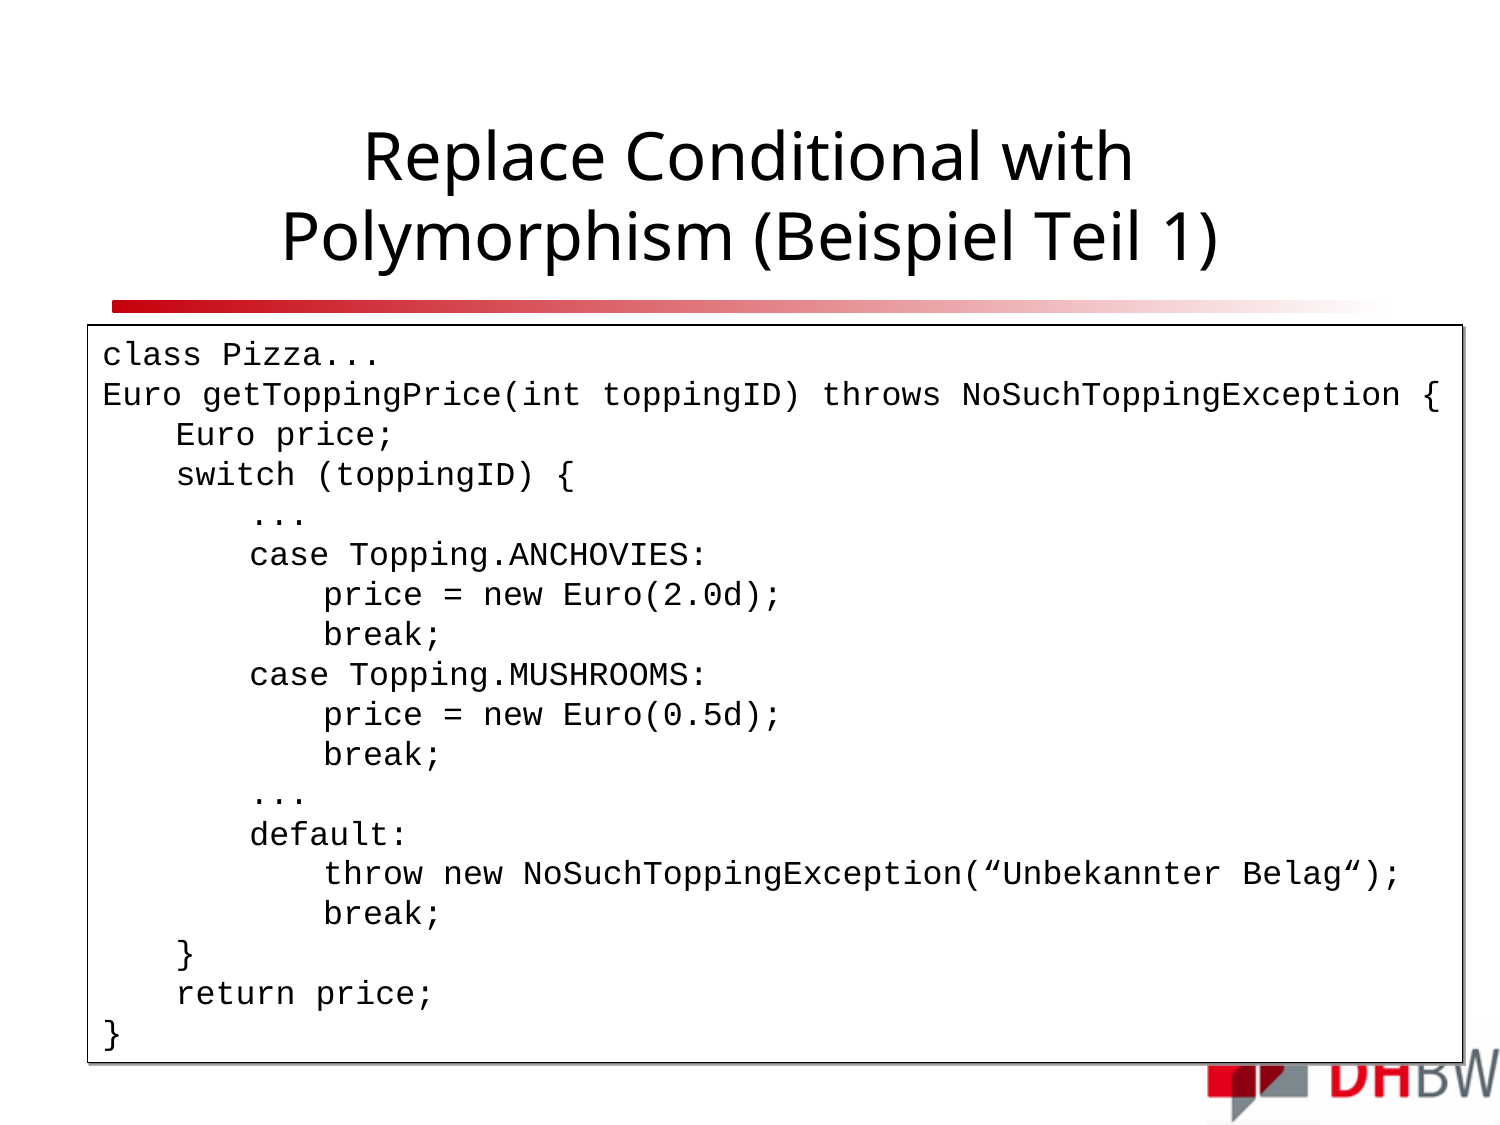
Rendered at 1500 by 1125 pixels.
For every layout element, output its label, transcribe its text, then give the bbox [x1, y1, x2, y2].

title Replace Conditional with Polymorphism (Beispiel Teil 1) [112, 21, 1388, 324]
picture [1206, 1021, 1500, 1125]
text_box class Pizza... Euro getToppingPrice(int toppingID) throws NoSuchToppingException { Euro price; switch (toppingID) { ... case Topping.ANCHOVIES: price = new Euro(2.0d); break; case Topping.MUSHROOMS: price = new Euro(0.5d); break; ... default: throw new NoSuchToppingException(“Unbekannter Belag“); break; } return price; } [87, 324, 1463, 1063]
